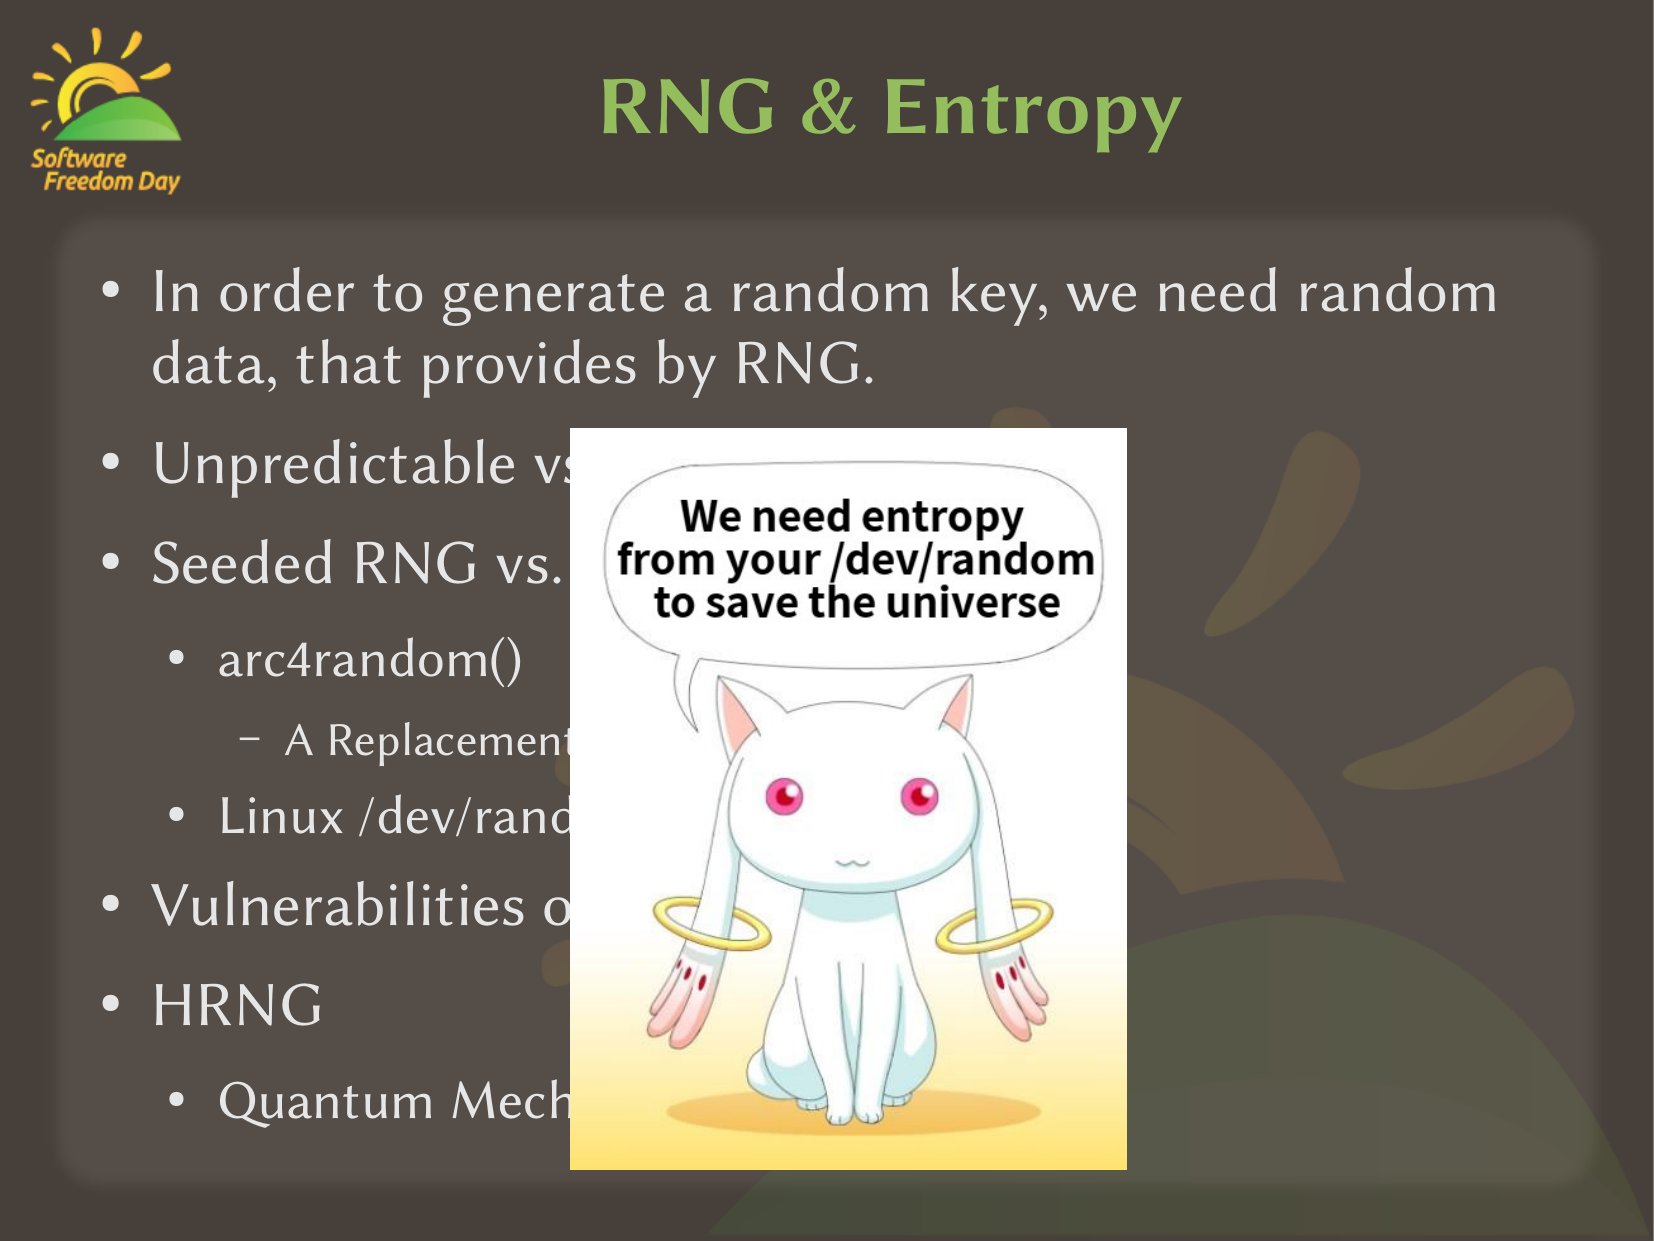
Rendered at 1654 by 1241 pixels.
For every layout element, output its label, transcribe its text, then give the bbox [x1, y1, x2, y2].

title RNG & Entropy [210, 9, 1571, 205]
picture [0, 0, 1654, 1241]
list In order to generate a random key, we need random data, that provides by RNG. Unpredictable vs. Randomness Seeded RNG vs. Entropy Collector arc4random() A Replacement Call for Random Linux /dev/random Vulnerabilities of /dev/random HRNG Quantum Mechanism [82, 255, 1571, 1141]
